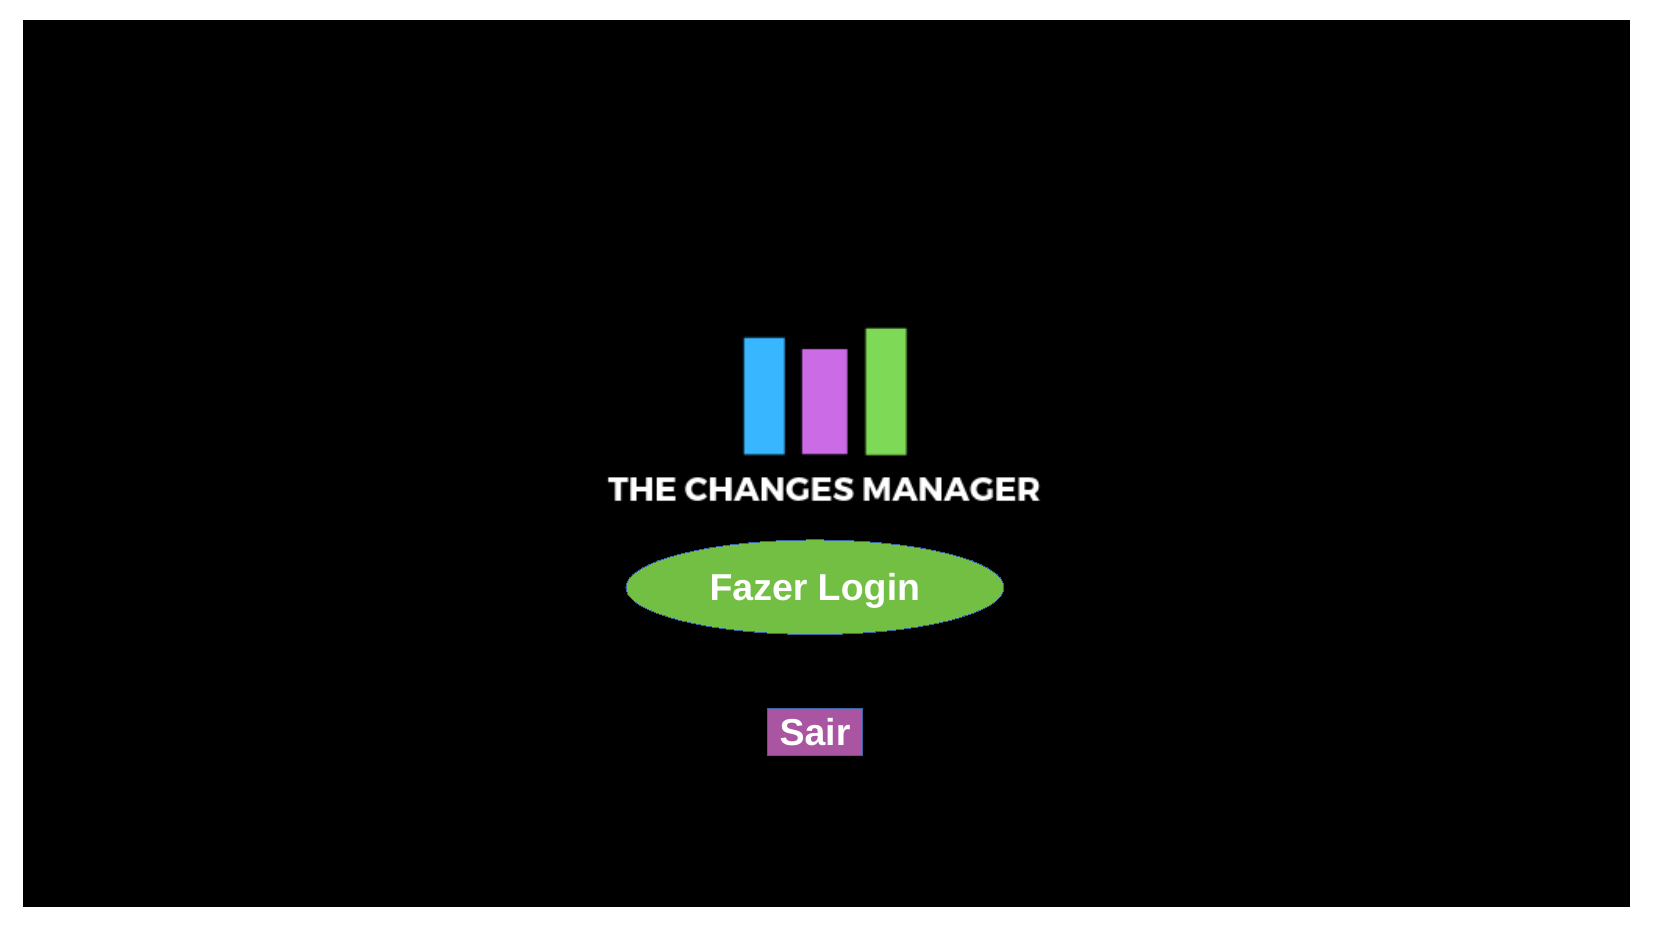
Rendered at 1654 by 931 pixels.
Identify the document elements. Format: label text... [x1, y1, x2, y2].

text_box Fazer Login [625, 539, 1004, 635]
text_box [23, 20, 1630, 907]
text_box Sair [767, 708, 863, 756]
picture [435, 35, 1217, 817]
